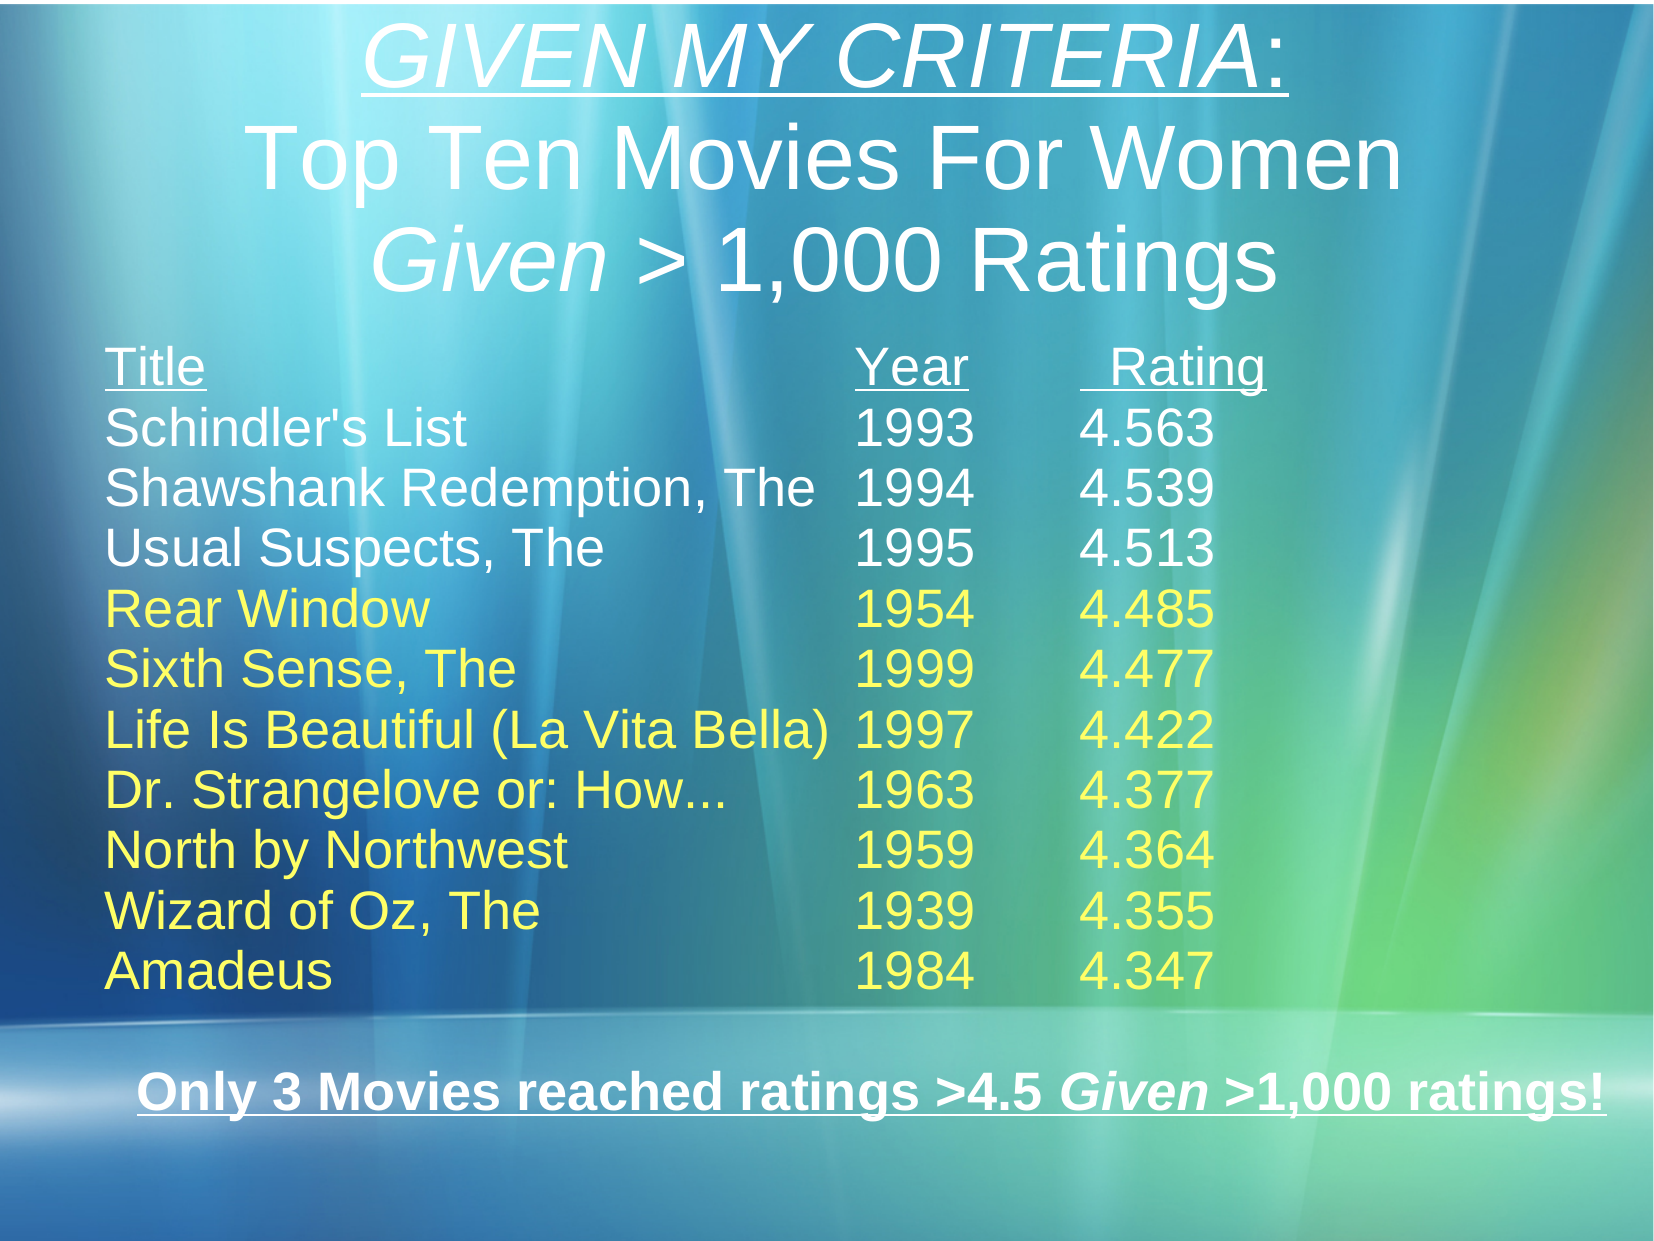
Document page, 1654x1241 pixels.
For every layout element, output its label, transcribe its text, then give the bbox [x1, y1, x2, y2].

title GIVEN MY CRITERIA: Top Ten Movies For Women Given > 1,000 Ratings [82, 5, 1568, 313]
picture [0, 4, 1654, 1241]
text_box Title Year Rating Schindler's List 1993 4.563 Shawshank Redemption, The 1994 4.539 Usual Suspects, The 1995 4.513 Rear Window 1954 4.485 Sixth Sense, The 1999 4.477 Life Is Beautiful (La Vita Bella) 1997 4.422 Dr. Strangelove or: How... 1963 4.377 North by Northwest 1959 4.364 Wizard of Oz, The 1939 4.355 Amadeus 1984 4.347 Only 3 Movies reached ratings >4.5 Given >1,000 ratings! [90, 330, 1654, 1135]
